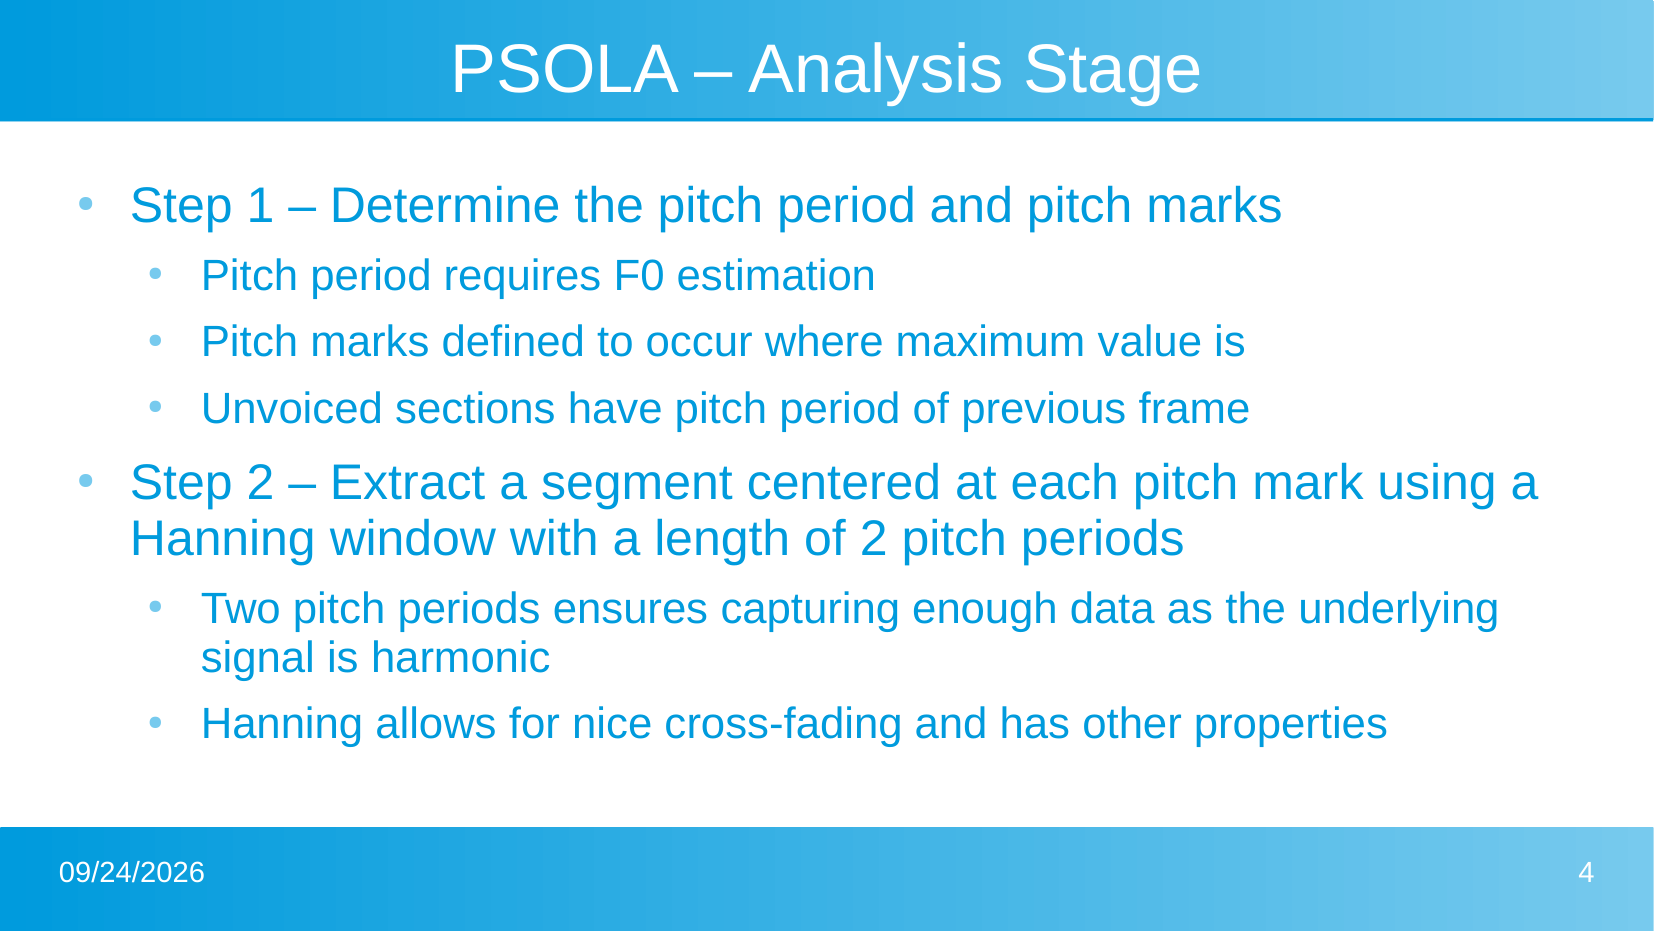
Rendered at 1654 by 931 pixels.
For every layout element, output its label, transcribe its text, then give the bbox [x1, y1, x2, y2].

title PSOLA – Analysis Stage [59, 29, 1595, 108]
list Step 1 – Determine the pitch period and pitch marks Pitch period requires F0 estimation Pitch marks defined to occur where maximum value is Unvoiced sections have pitch period of previous frame Step 2 – Extract a segment centered at each pitch mark using a Hanning window with a length of 2 pitch periods Two pitch periods ensures capturing enough data as the underlying signal is harmonic Hanning allows for nice cross-fading and has other properties [59, 177, 1595, 768]
